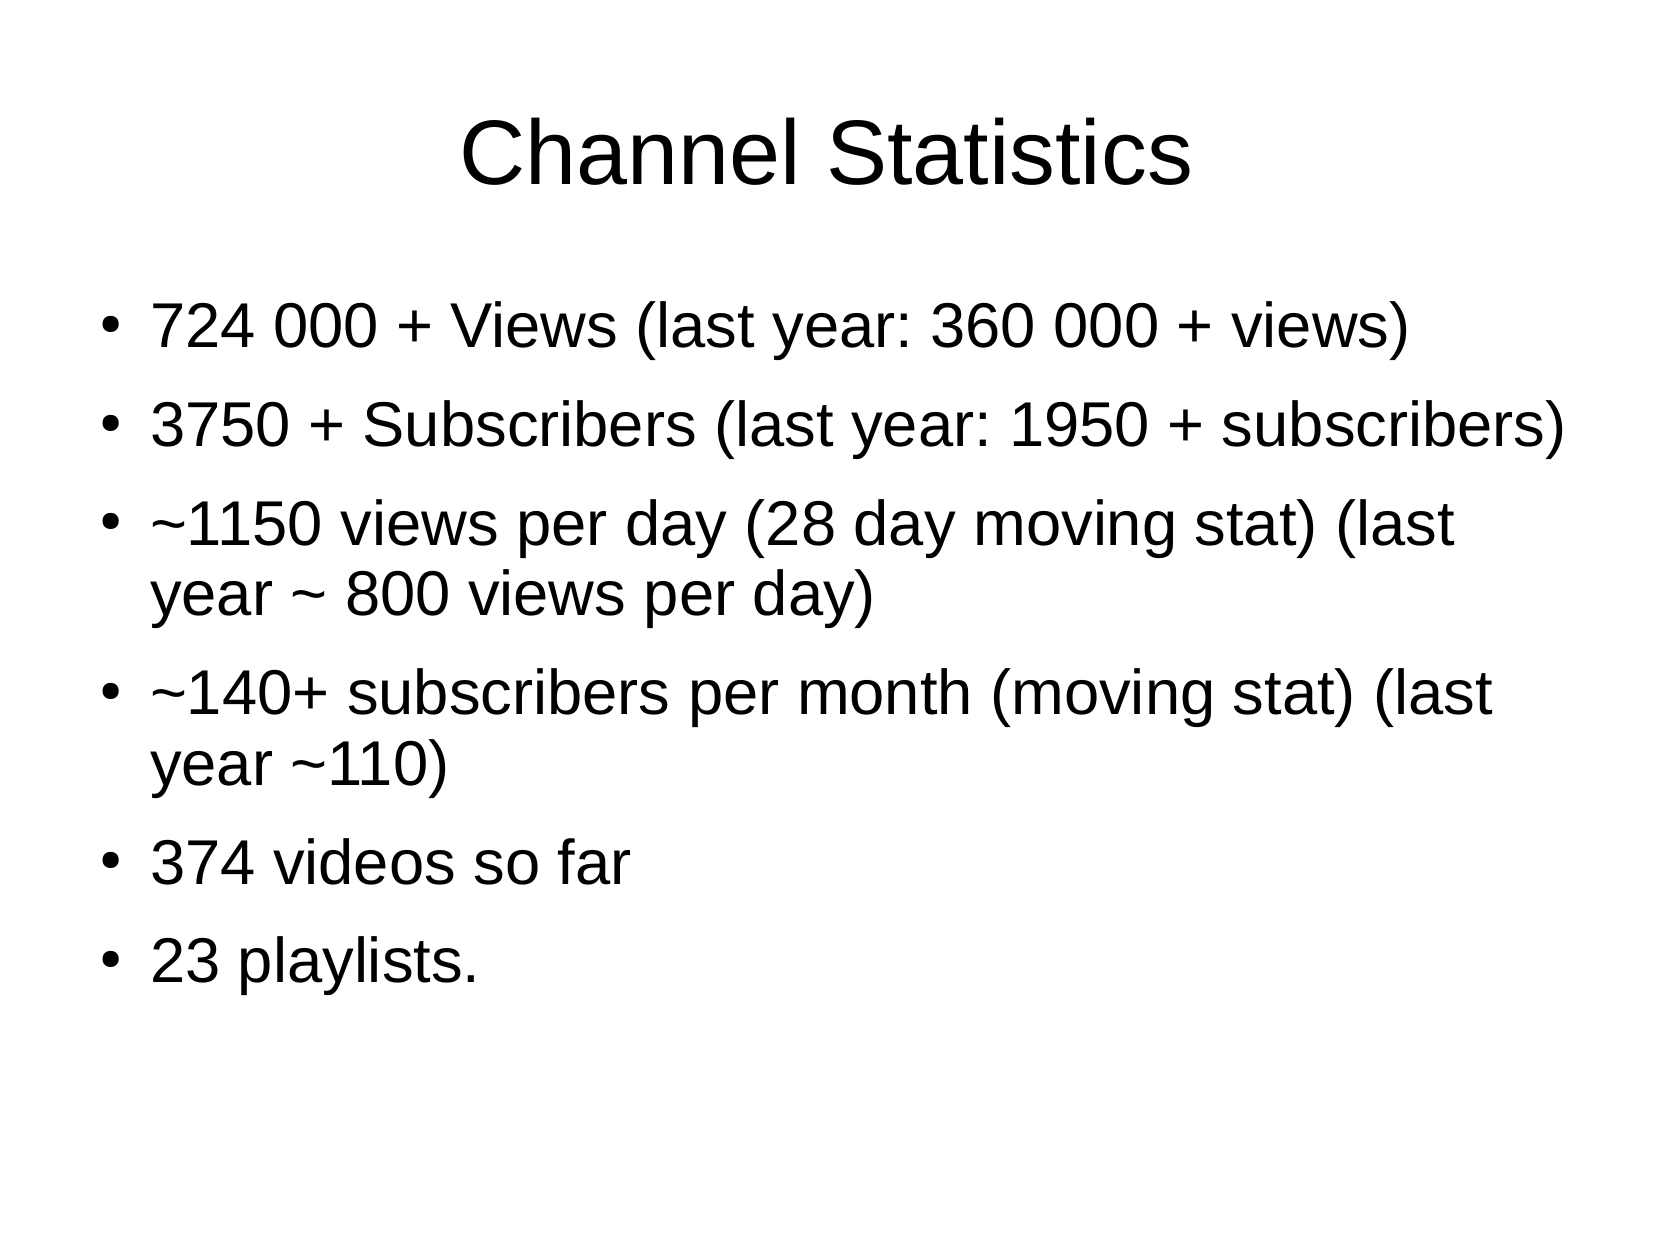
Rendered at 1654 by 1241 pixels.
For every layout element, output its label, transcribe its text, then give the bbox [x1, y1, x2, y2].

title Channel Statistics [82, 49, 1571, 257]
list 724 000 + Views (last year: 360 000 + views) 3750 + Subscribers (last year: 1950 + subscribers) ~1150 views per day (28 day moving stat) (last year ~ 800 views per day) ~140+ subscribers per month (moving stat) (last year ~110) 374 videos so far 23 playlists. [82, 290, 1571, 1010]
